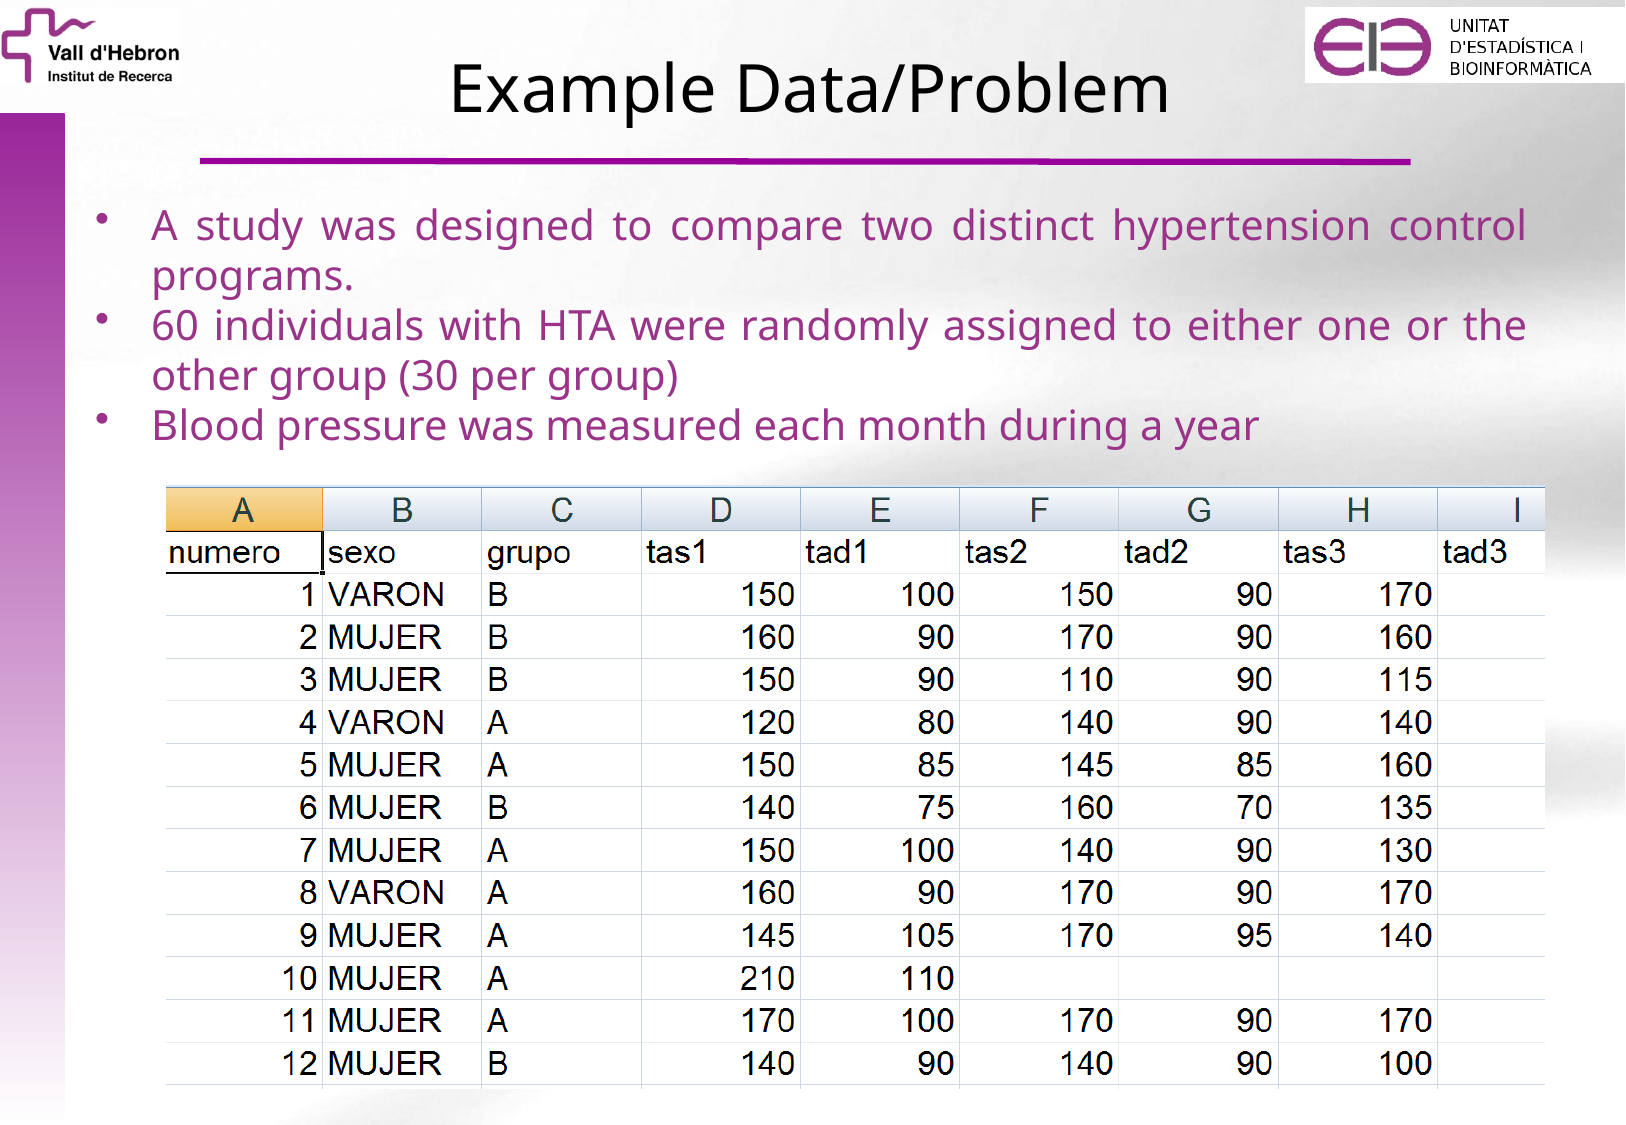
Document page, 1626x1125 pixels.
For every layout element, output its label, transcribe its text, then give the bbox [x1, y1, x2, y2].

list A study was designed to compare two distinct hypertension control programs. 60 individuals with HTA were randomly assigned to either one or the other group (30 per group) Blood pressure was measured each month during a year [80, 191, 1543, 934]
picture [0, 0, 1625, 1125]
title Example Data/Problem [79, 37, 1543, 142]
